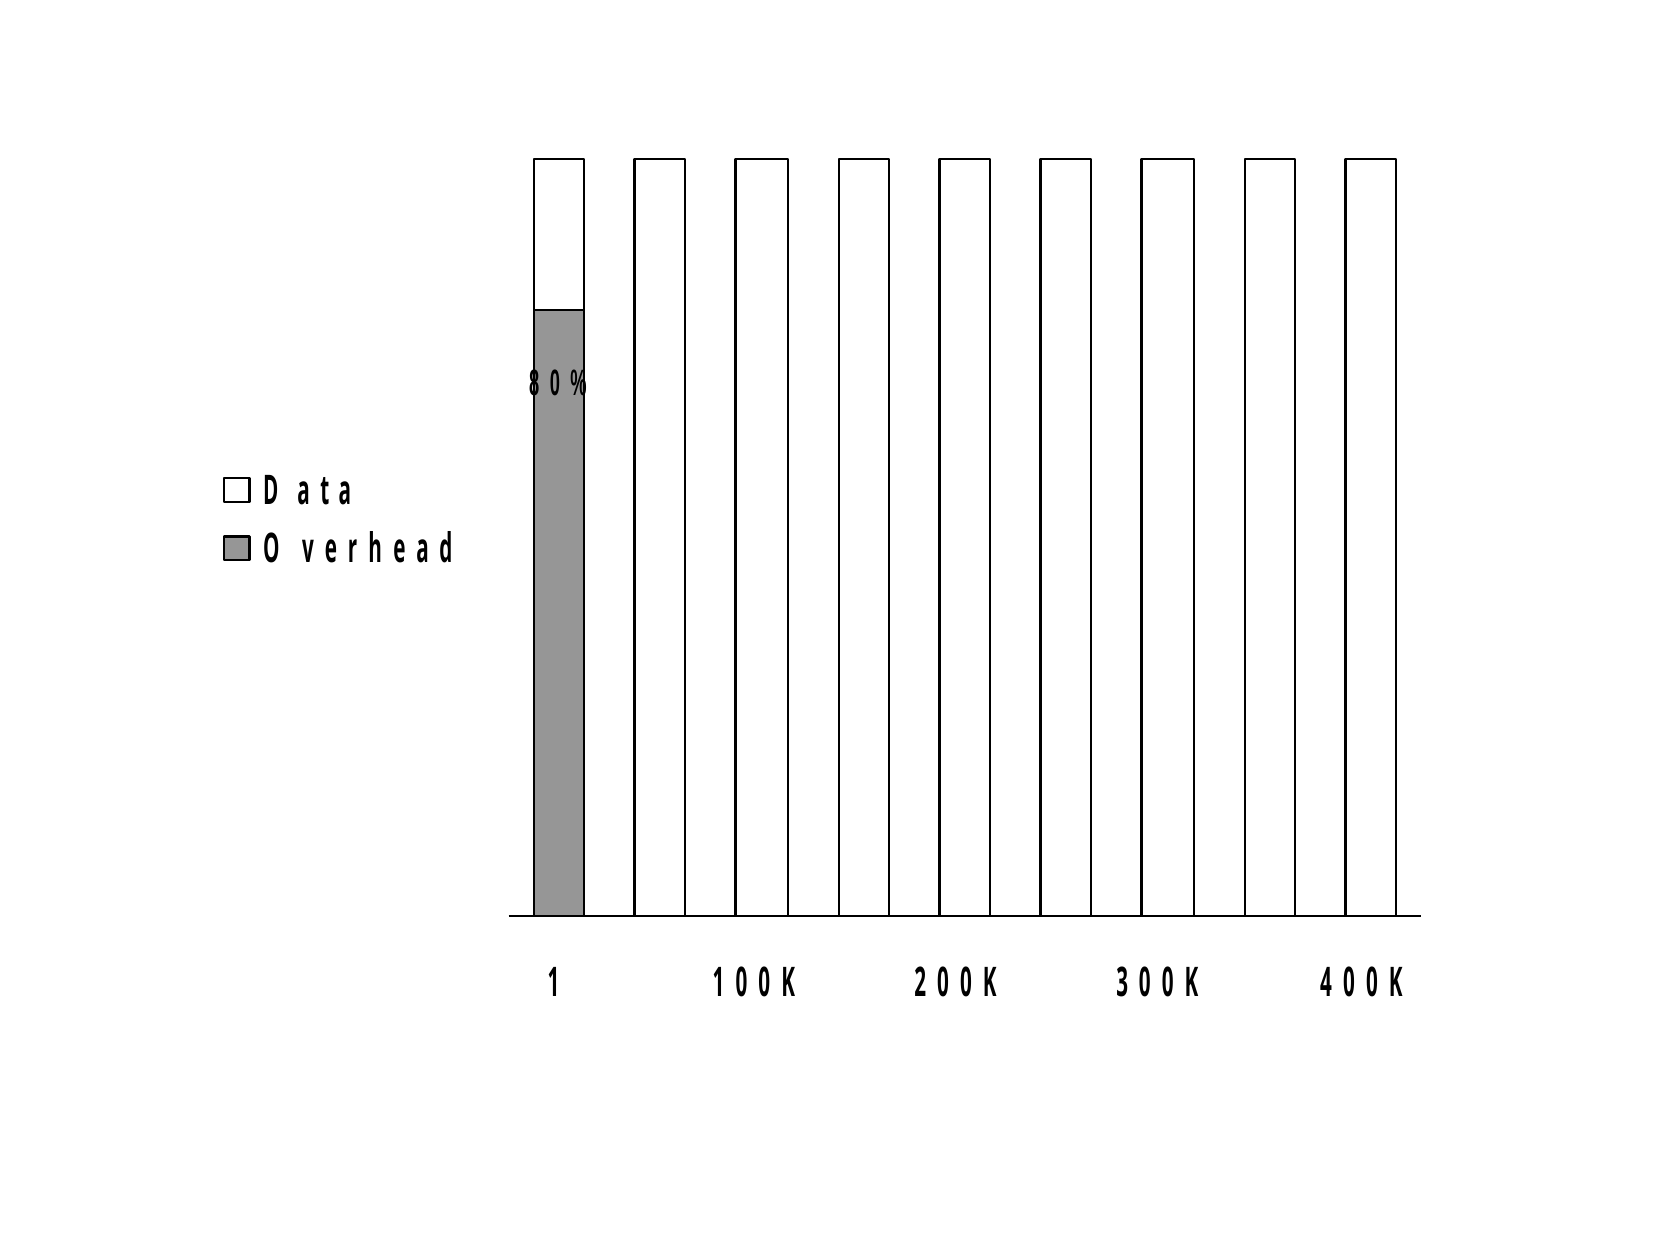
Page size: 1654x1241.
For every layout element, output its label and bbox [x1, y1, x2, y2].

picture [187, 75, 1463, 1051]
